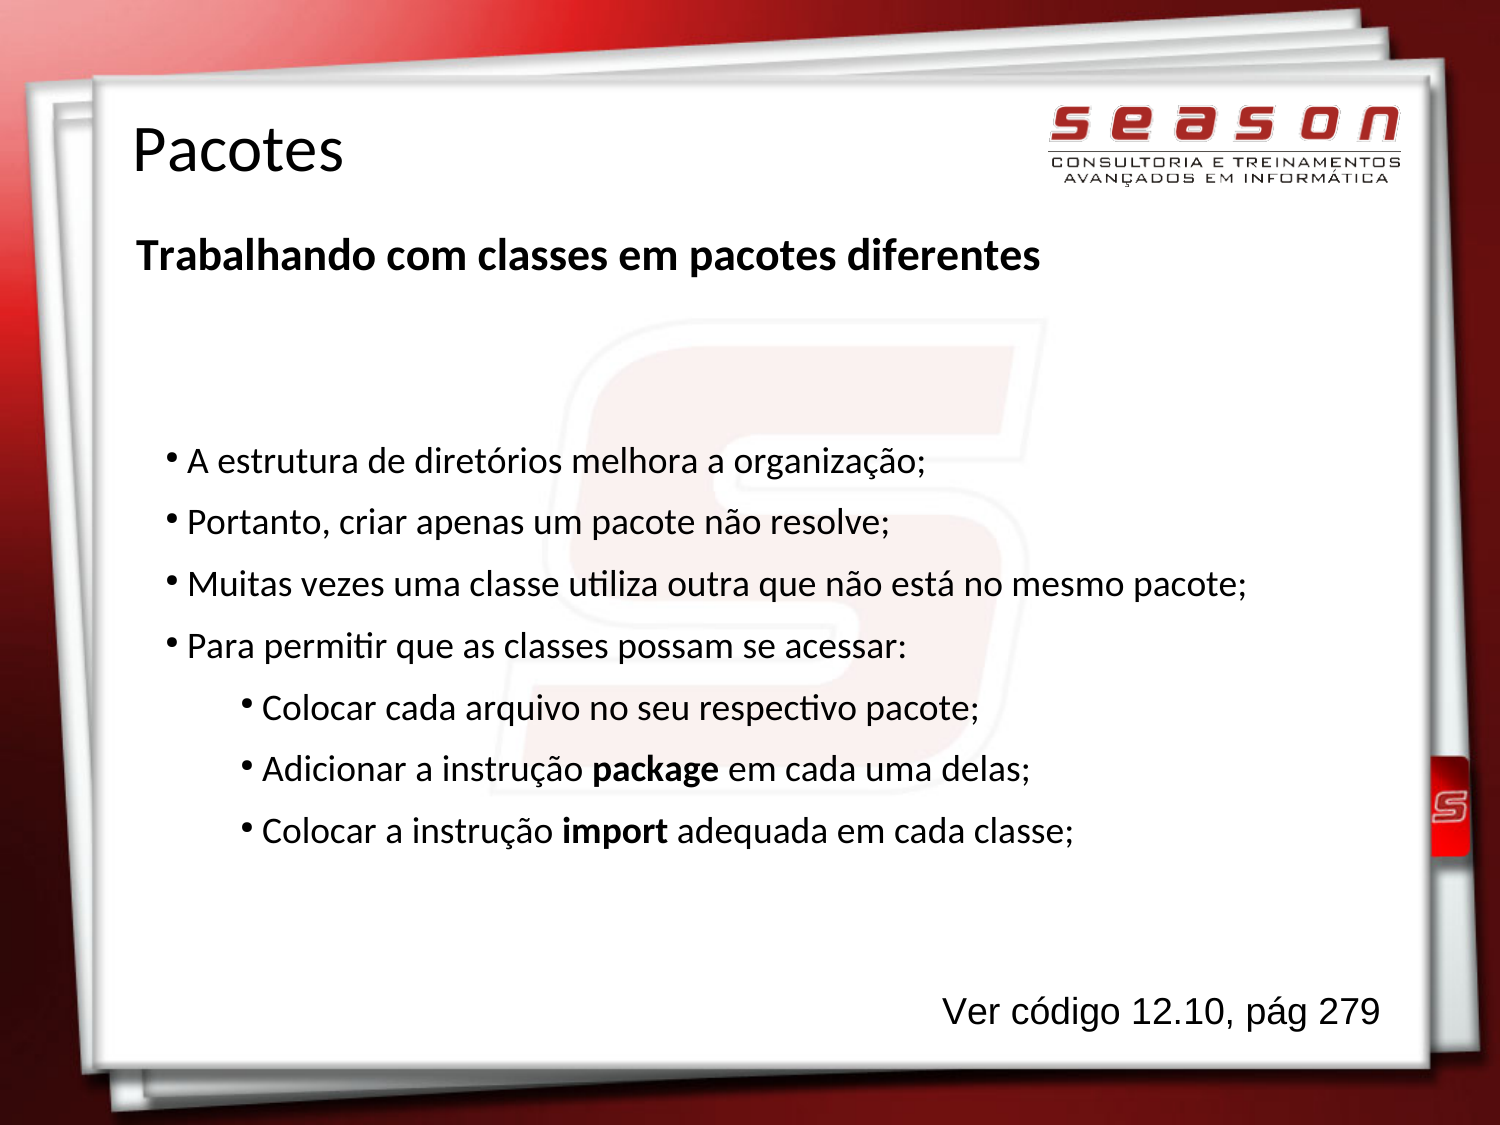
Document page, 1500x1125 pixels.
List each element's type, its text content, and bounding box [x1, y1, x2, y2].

text_box Ver código 12.10, pág 279 [708, 979, 1396, 1040]
title Pacotes [118, 33, 1394, 257]
text_box Trabalhando com classes em pacotes diferentes [119, 196, 1347, 307]
text_box A estrutura de diretórios melhora a organização; Portanto, criar apenas um pacote não resolve; Muitas vezes uma classe utiliza outra que não está no mesmo pacote; Para permitir que as classes possam se acessar: Colocar cada arquivo no seu respectivo pacote; Adicionar a instrução package em cada uma delas; Colocar a instrução import adequada em cada classe; [165, 375, 1359, 912]
picture [0, 0, 1500, 1125]
